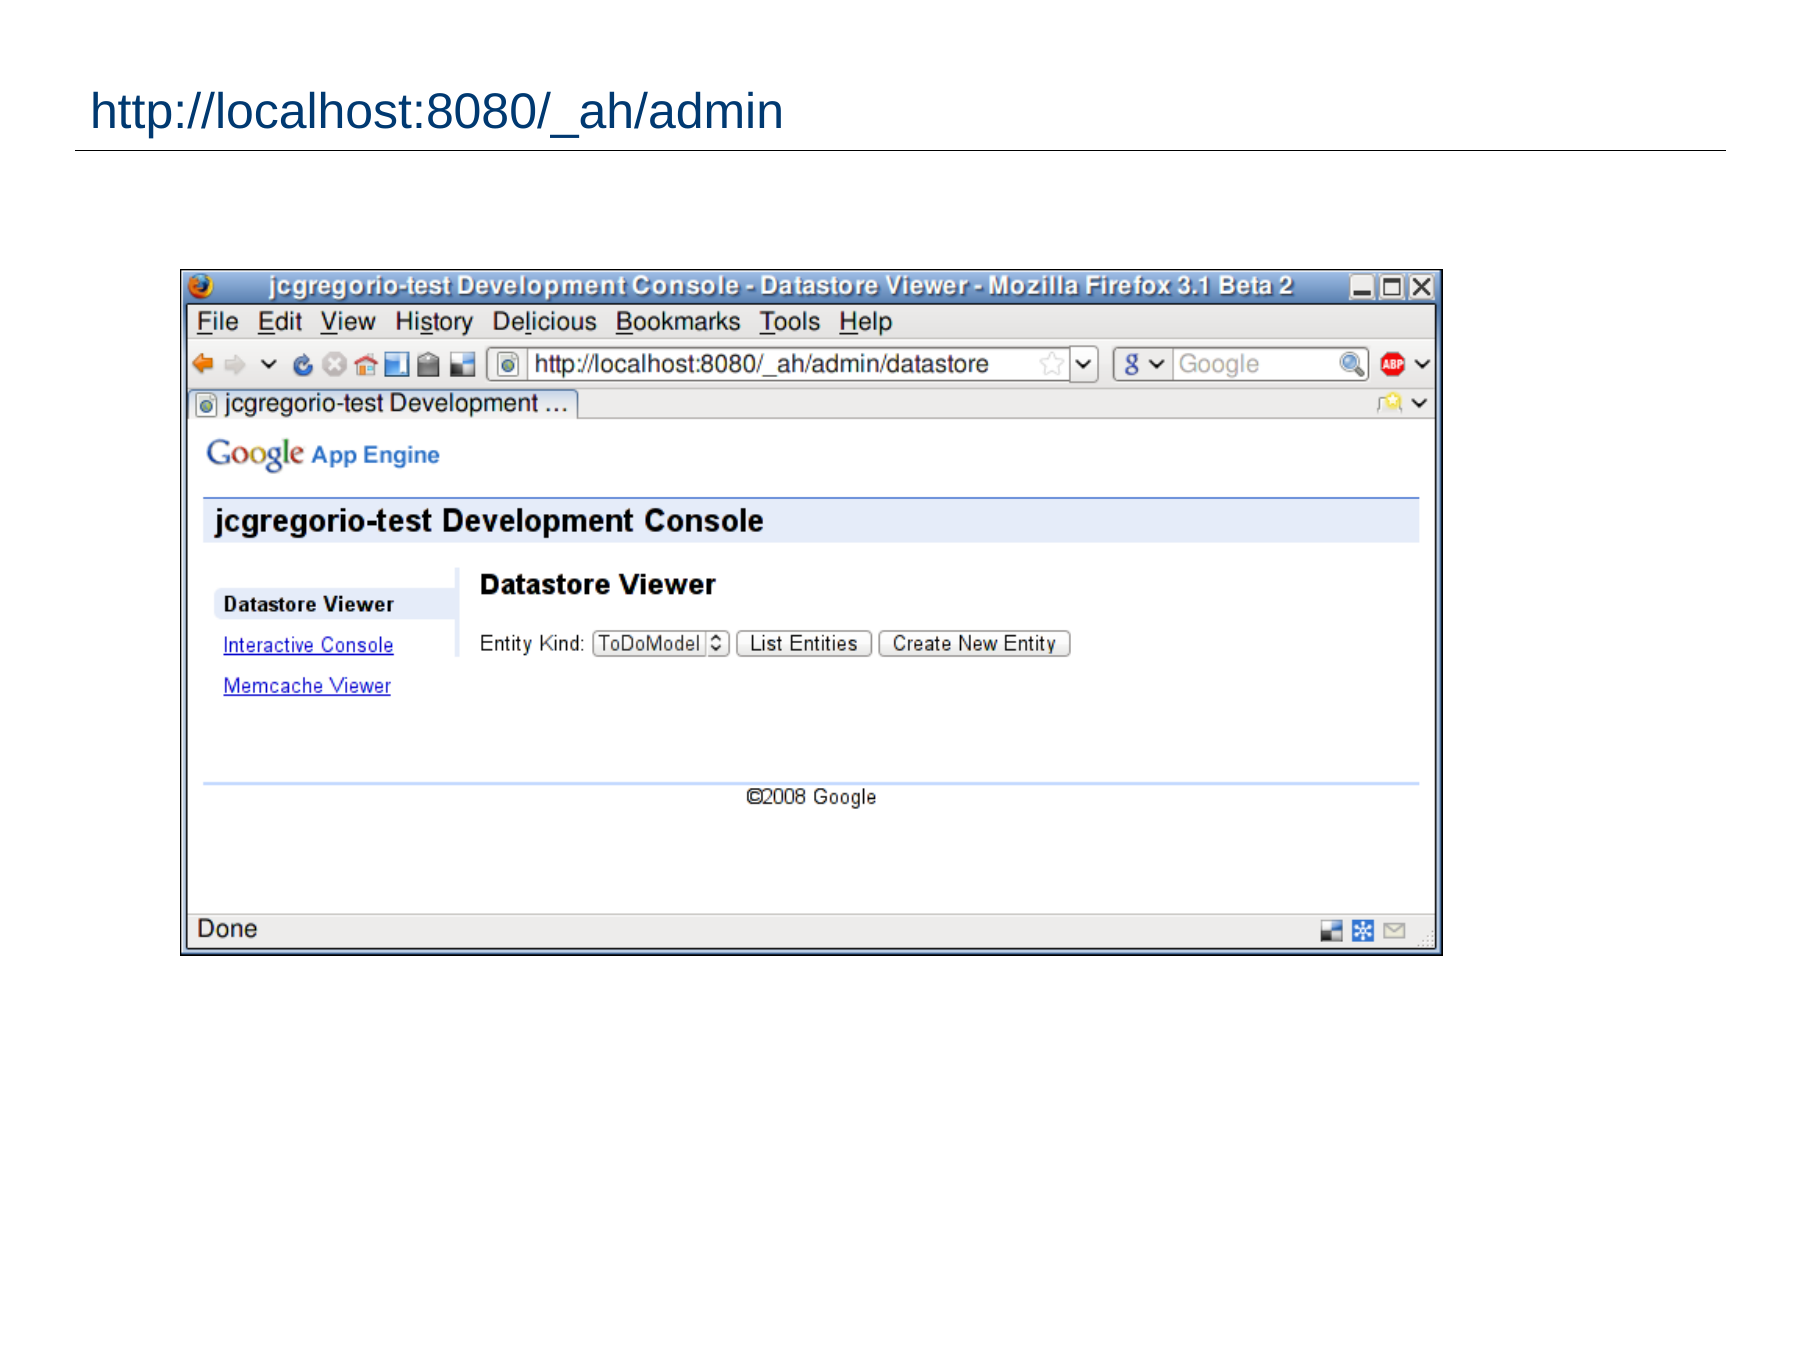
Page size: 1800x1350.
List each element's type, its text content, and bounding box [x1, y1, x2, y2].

picture [180, 269, 1443, 956]
title http://localhost:8080/_ah/admin [90, 38, 1710, 147]
